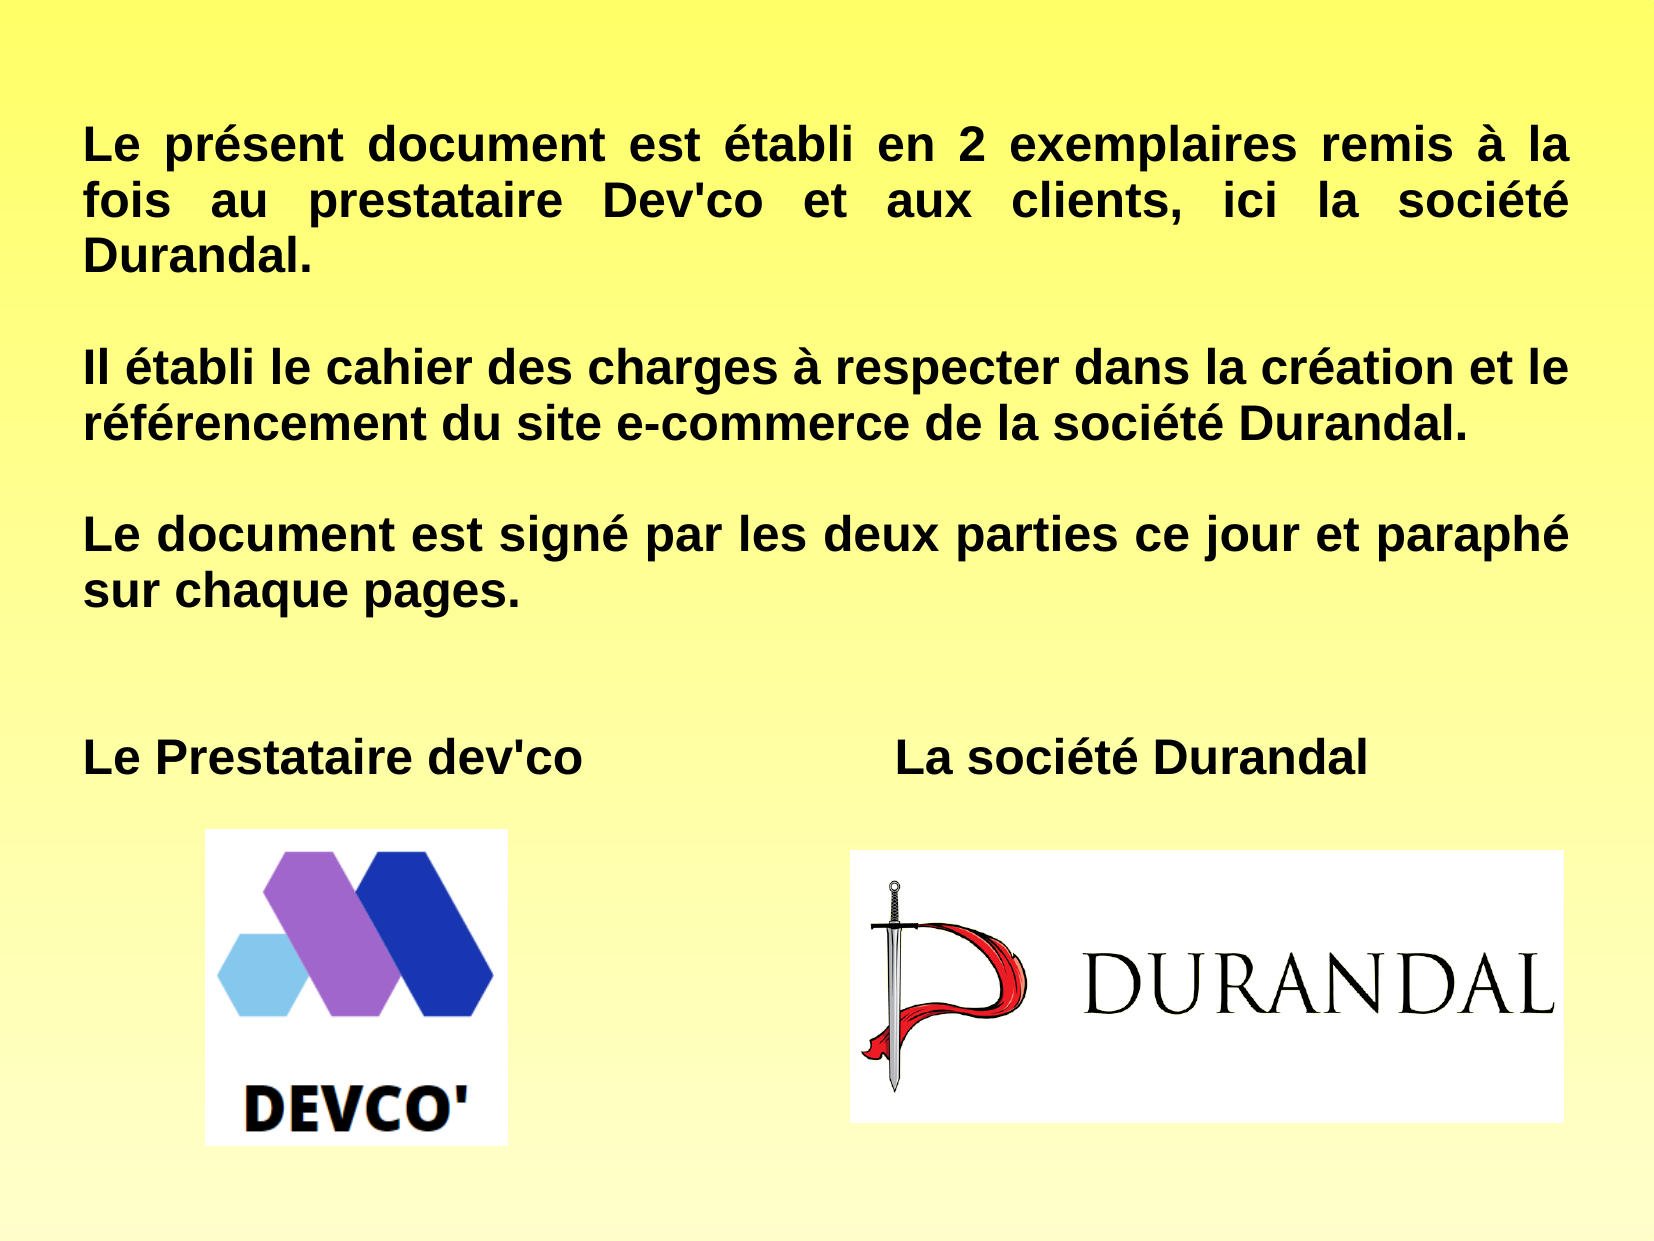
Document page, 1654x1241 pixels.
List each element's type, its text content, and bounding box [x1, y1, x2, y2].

picture [850, 850, 1564, 1123]
subtitle Le présent document est établi en 2 exemplaires remis à la fois au prestataire Dev'co et aux clients, ici la société Durandal. Il établi le cahier des charges à respecter dans la création et le référencement du site e-commerce de la société Durandal. Le document est signé par les deux parties ce jour et paraphé sur chaque pages. Le Prestataire dev'co La société Durandal [82, 0, 1571, 981]
picture [205, 829, 508, 1146]
